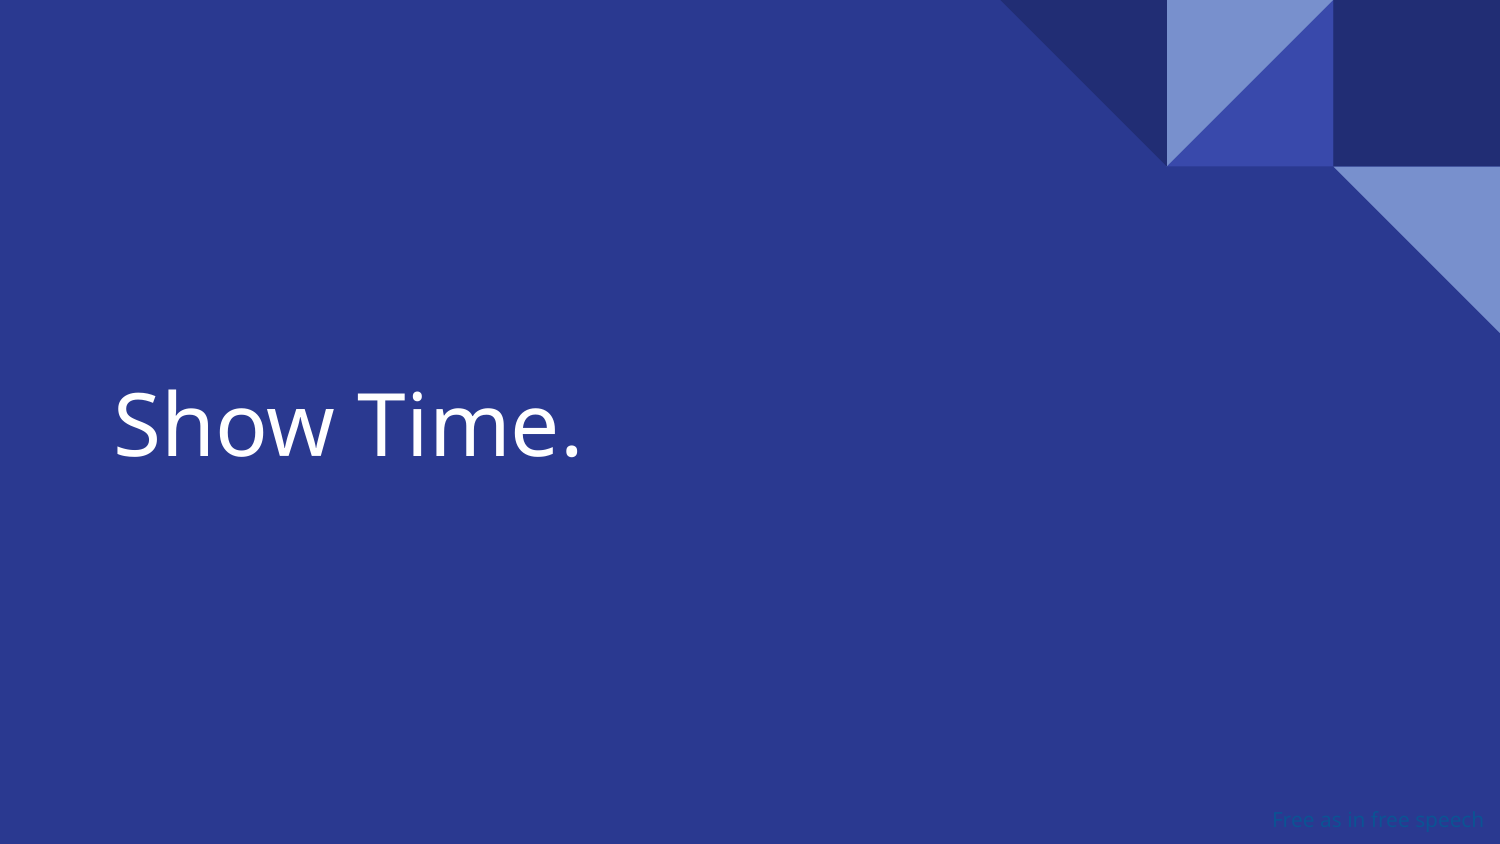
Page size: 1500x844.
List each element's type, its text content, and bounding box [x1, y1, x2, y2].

text_box Free as in free speech [1257, 791, 1500, 844]
title Show Time. [98, 353, 1447, 491]
